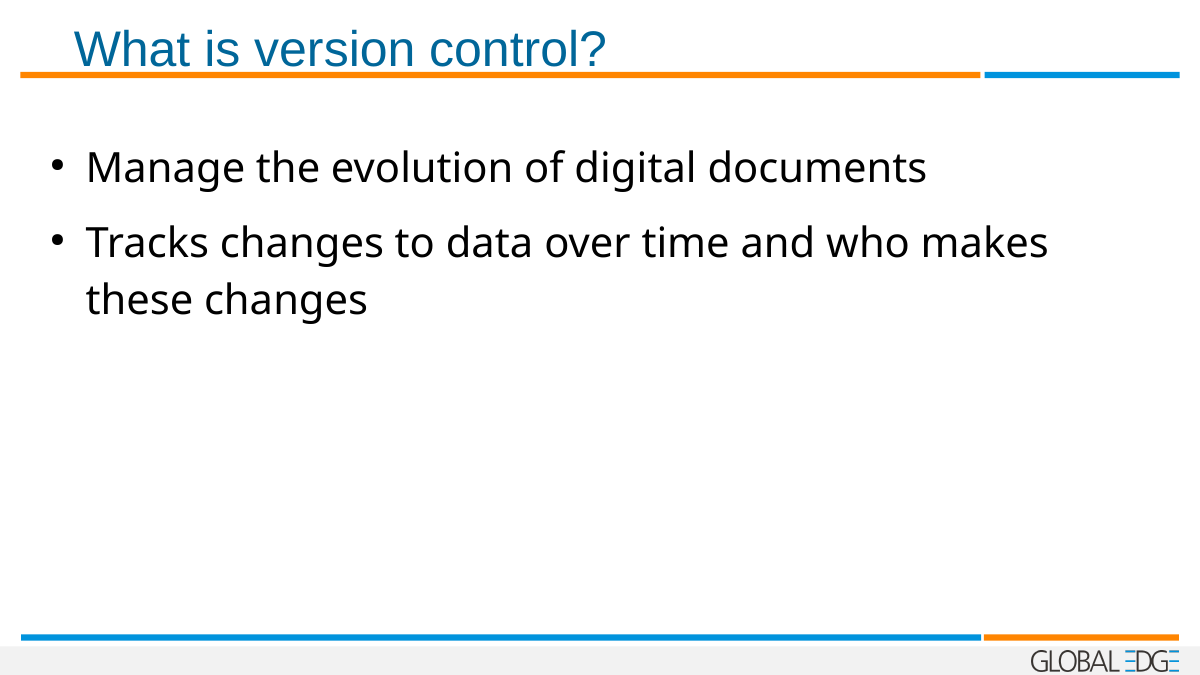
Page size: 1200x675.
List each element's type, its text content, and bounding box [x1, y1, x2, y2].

picture [1031, 650, 1179, 672]
text_box Manage the evolution of digital documents Tracks changes to data over time and who makes these changes [35, 129, 1170, 485]
text_box What is version control? [59, 14, 745, 86]
